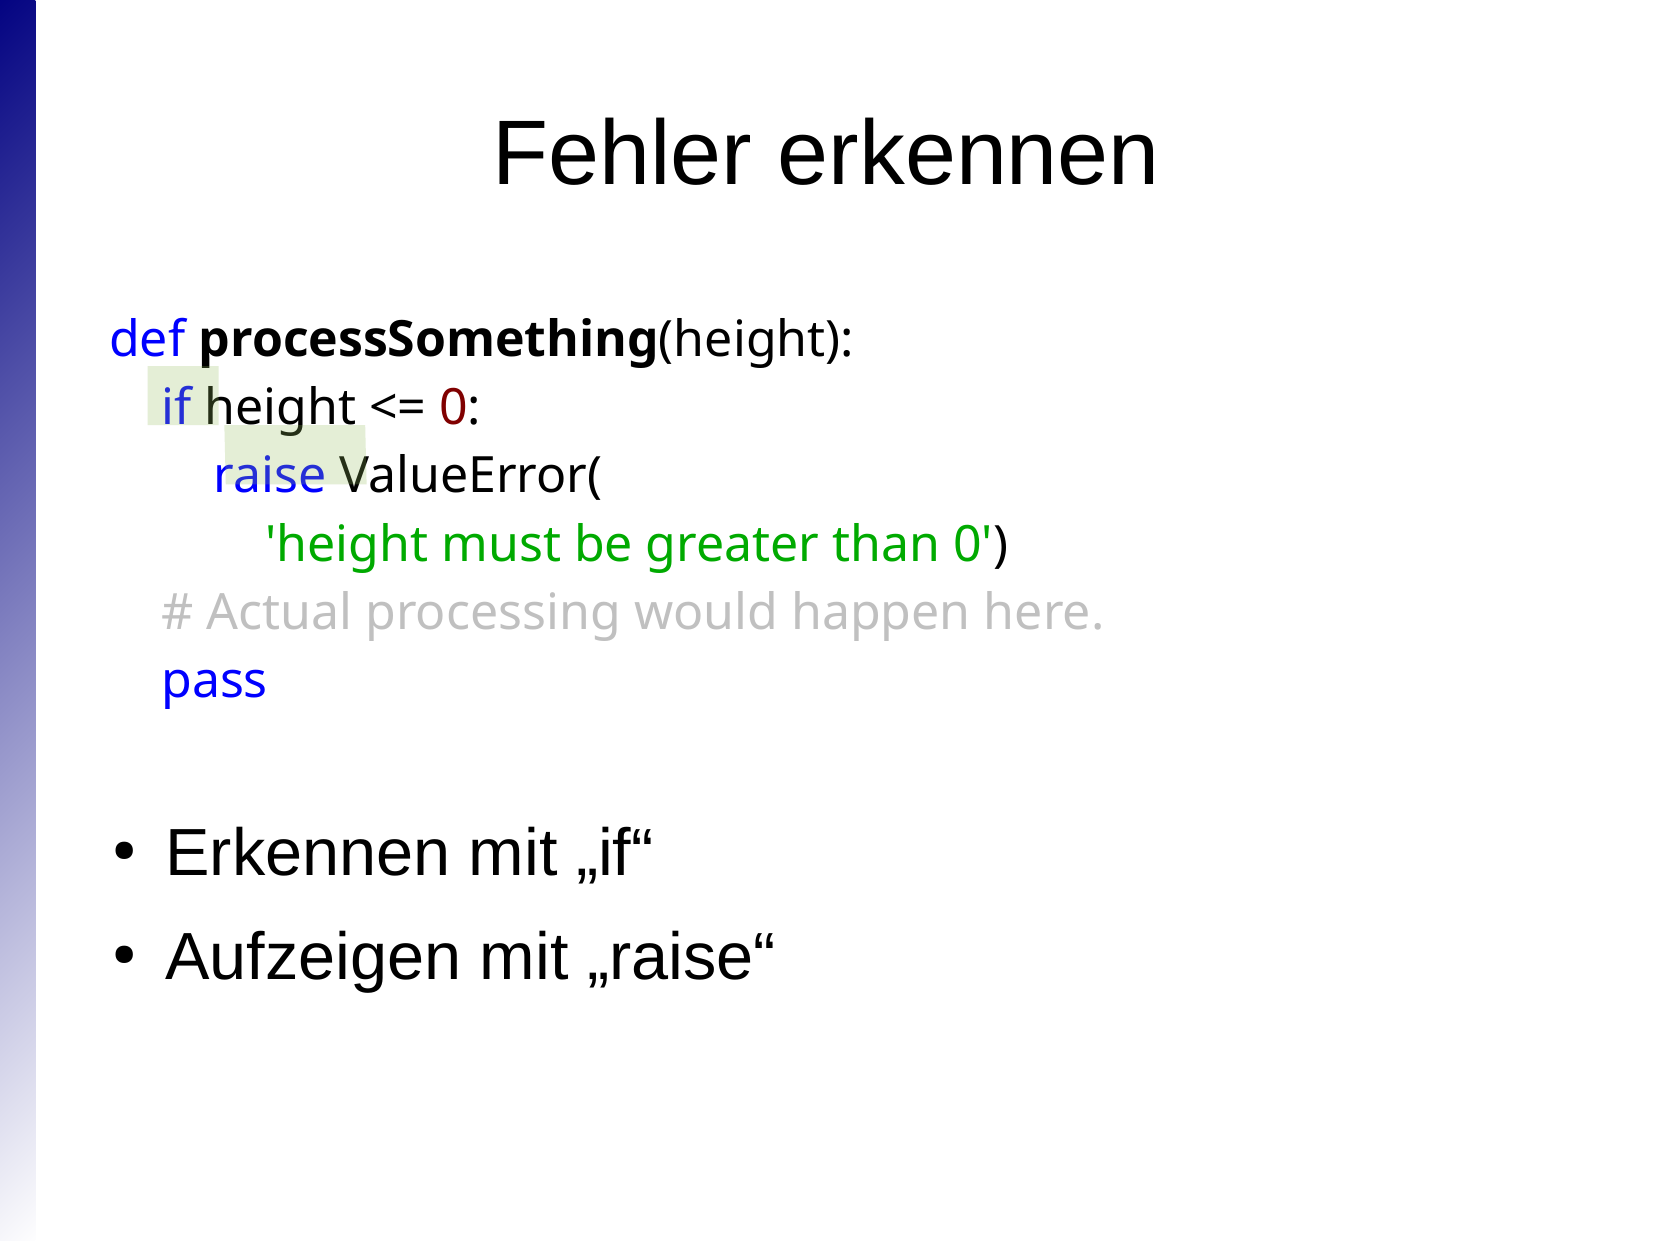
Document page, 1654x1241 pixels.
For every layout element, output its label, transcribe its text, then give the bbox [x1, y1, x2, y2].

text_box [224, 425, 367, 485]
list Erkennen mit „if“ Aufzeigen mit „raise“ [94, 814, 1583, 1033]
text_box [147, 366, 219, 426]
title Fehler erkennen [82, 49, 1571, 257]
text_box def processSomething(height): if height <= 0: raise ValueError( 'height must be greater than 0') # Actual processing would happen here. pass [94, 295, 1548, 663]
